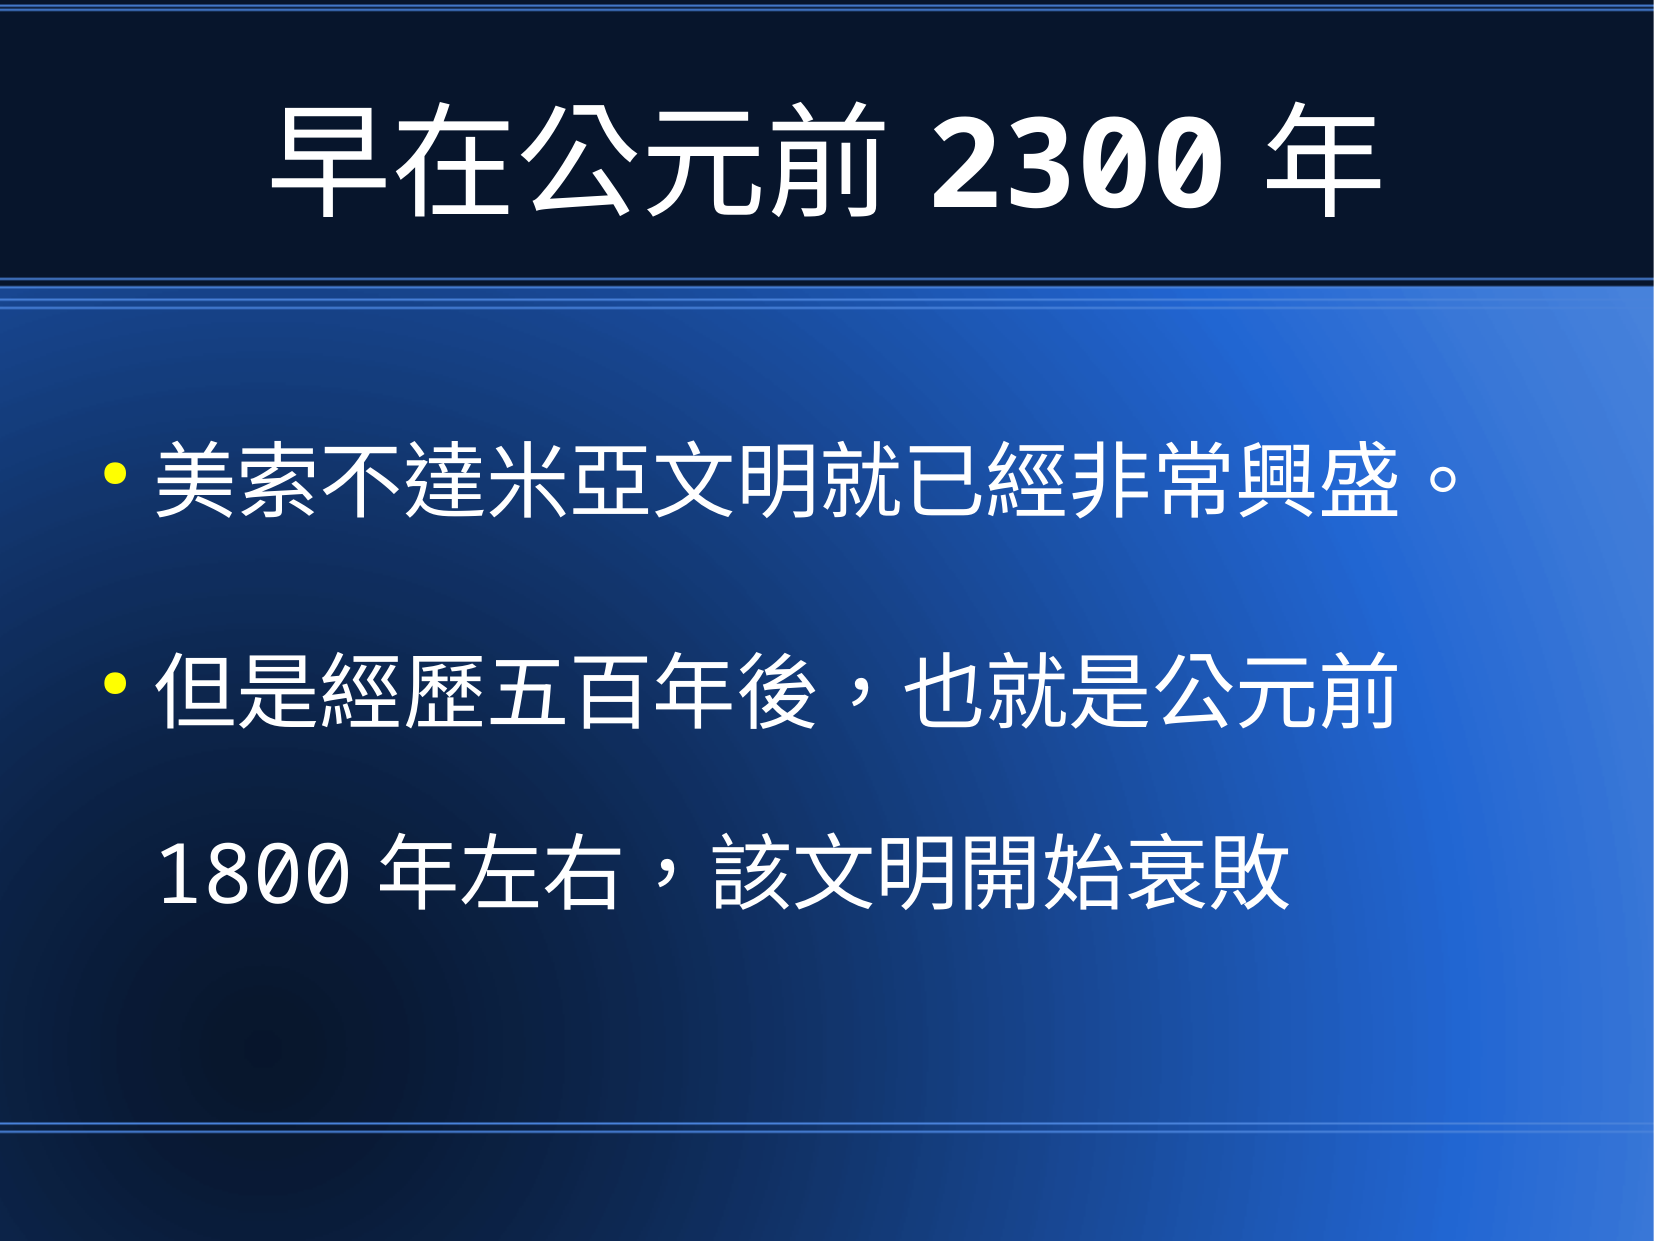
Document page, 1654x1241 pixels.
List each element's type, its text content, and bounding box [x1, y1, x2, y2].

picture [0, 0, 1654, 1241]
title 早在公元前2300年 [82, 49, 1571, 257]
list 美索不達米亞文明就已經非常興盛。 但是經歷五百年後，也就是公元前1800年左右，該文明開始衰敗 [82, 355, 1571, 1241]
